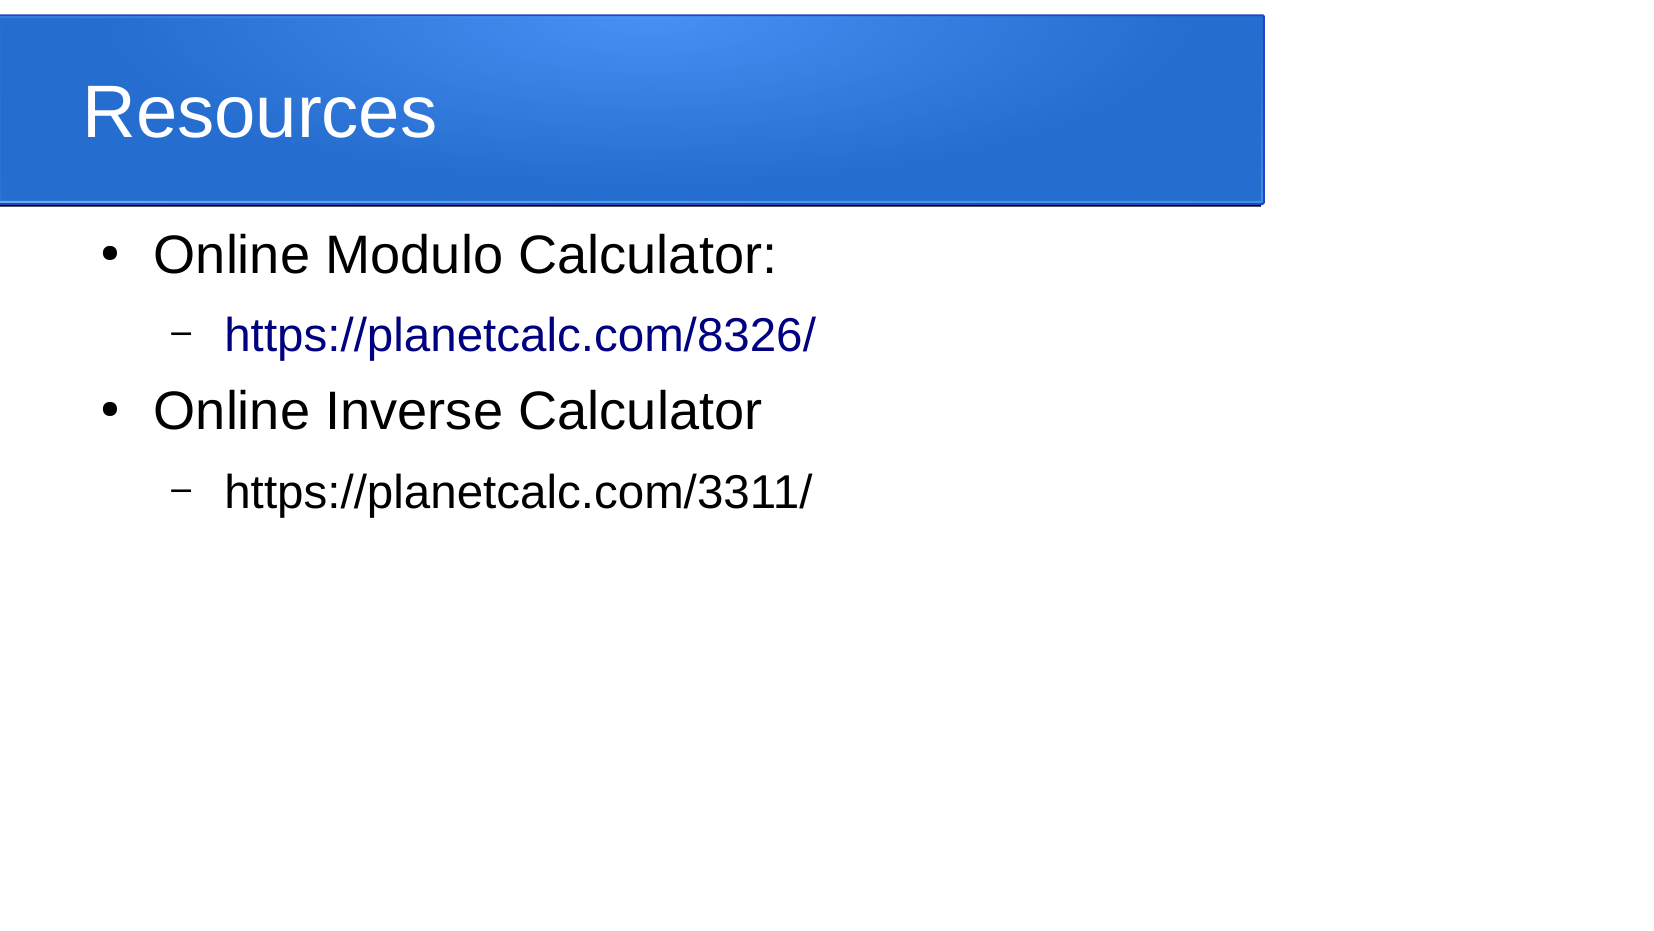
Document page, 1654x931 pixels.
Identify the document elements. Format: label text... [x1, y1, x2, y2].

title Resources [82, 35, 1235, 189]
list Online Modulo Calculator: https://planetcalc.com/8326/ Online Inverse Calculator https://planetcalc.com/3311/ [82, 224, 1571, 764]
